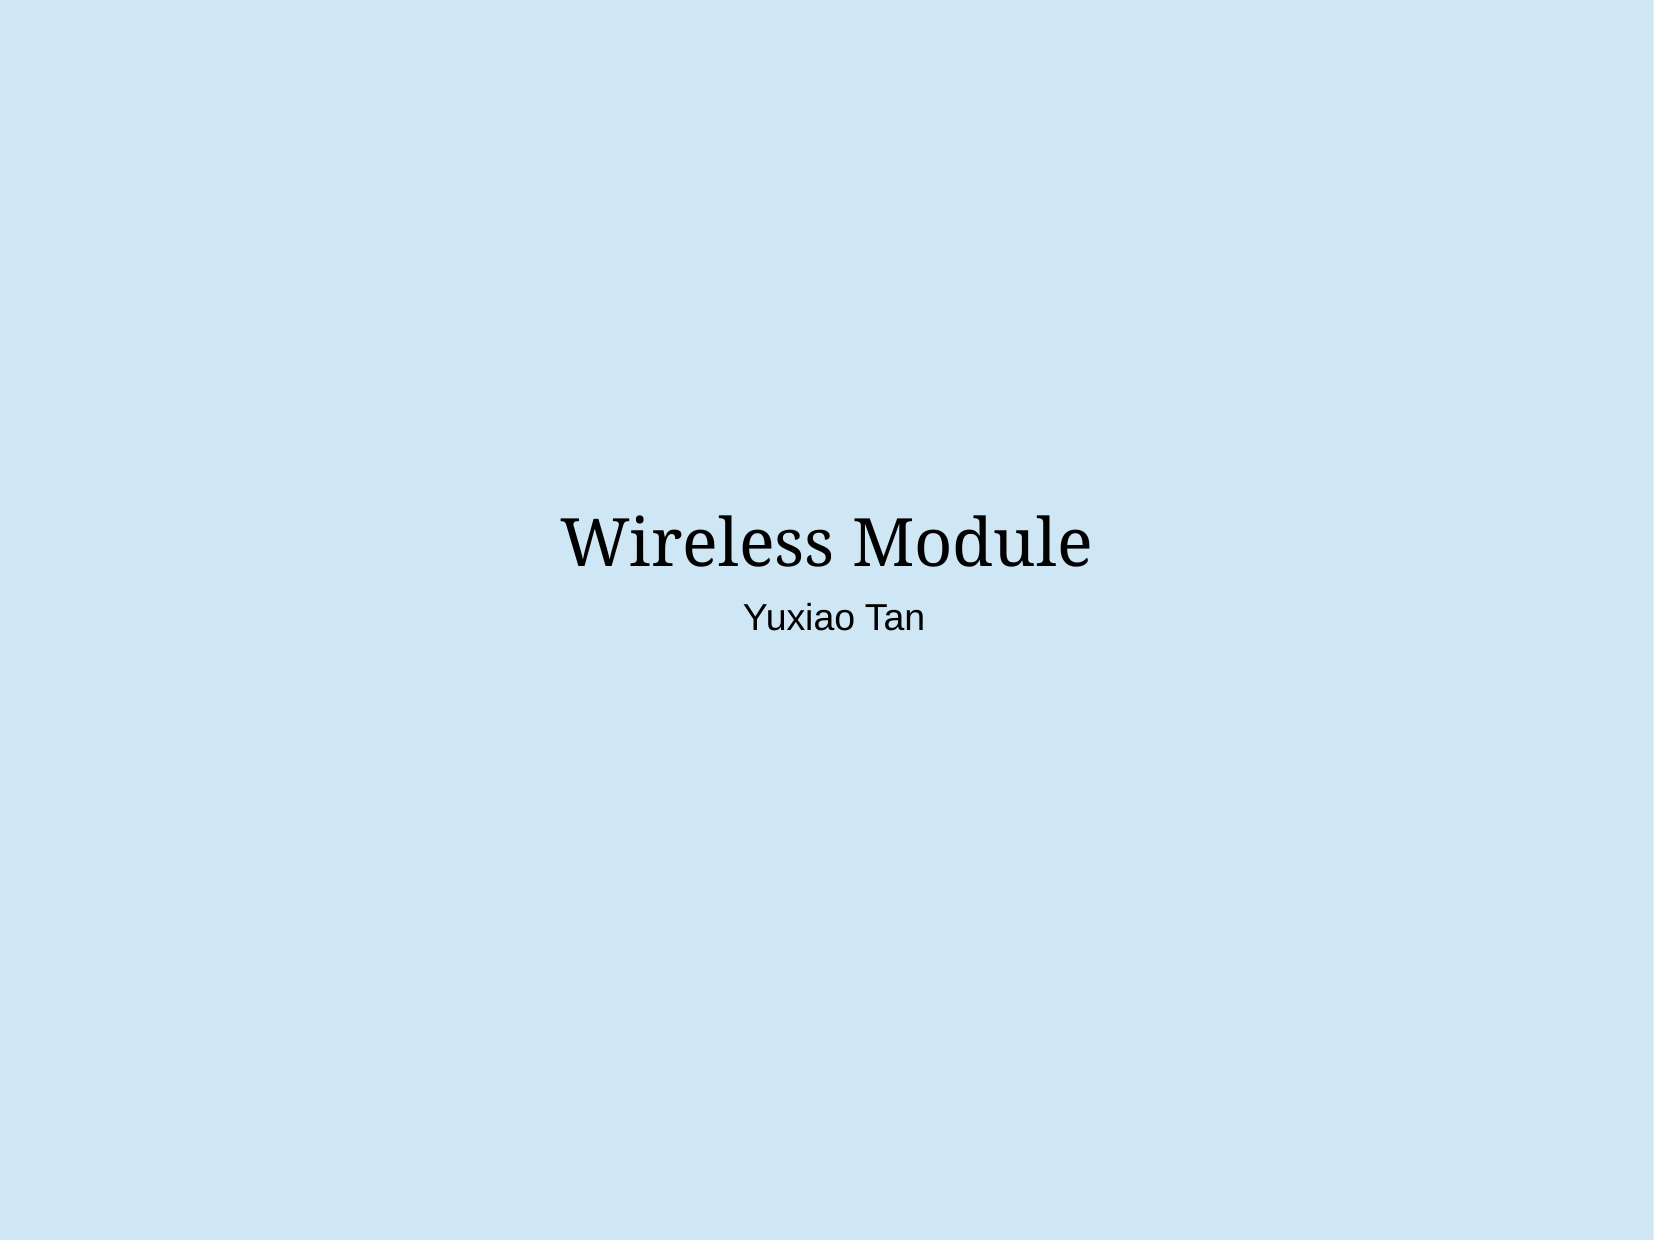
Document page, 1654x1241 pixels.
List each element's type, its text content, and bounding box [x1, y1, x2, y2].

text_box Wireless Module [82, 423, 1571, 644]
text_box Yuxiao Tan [161, 587, 1507, 644]
